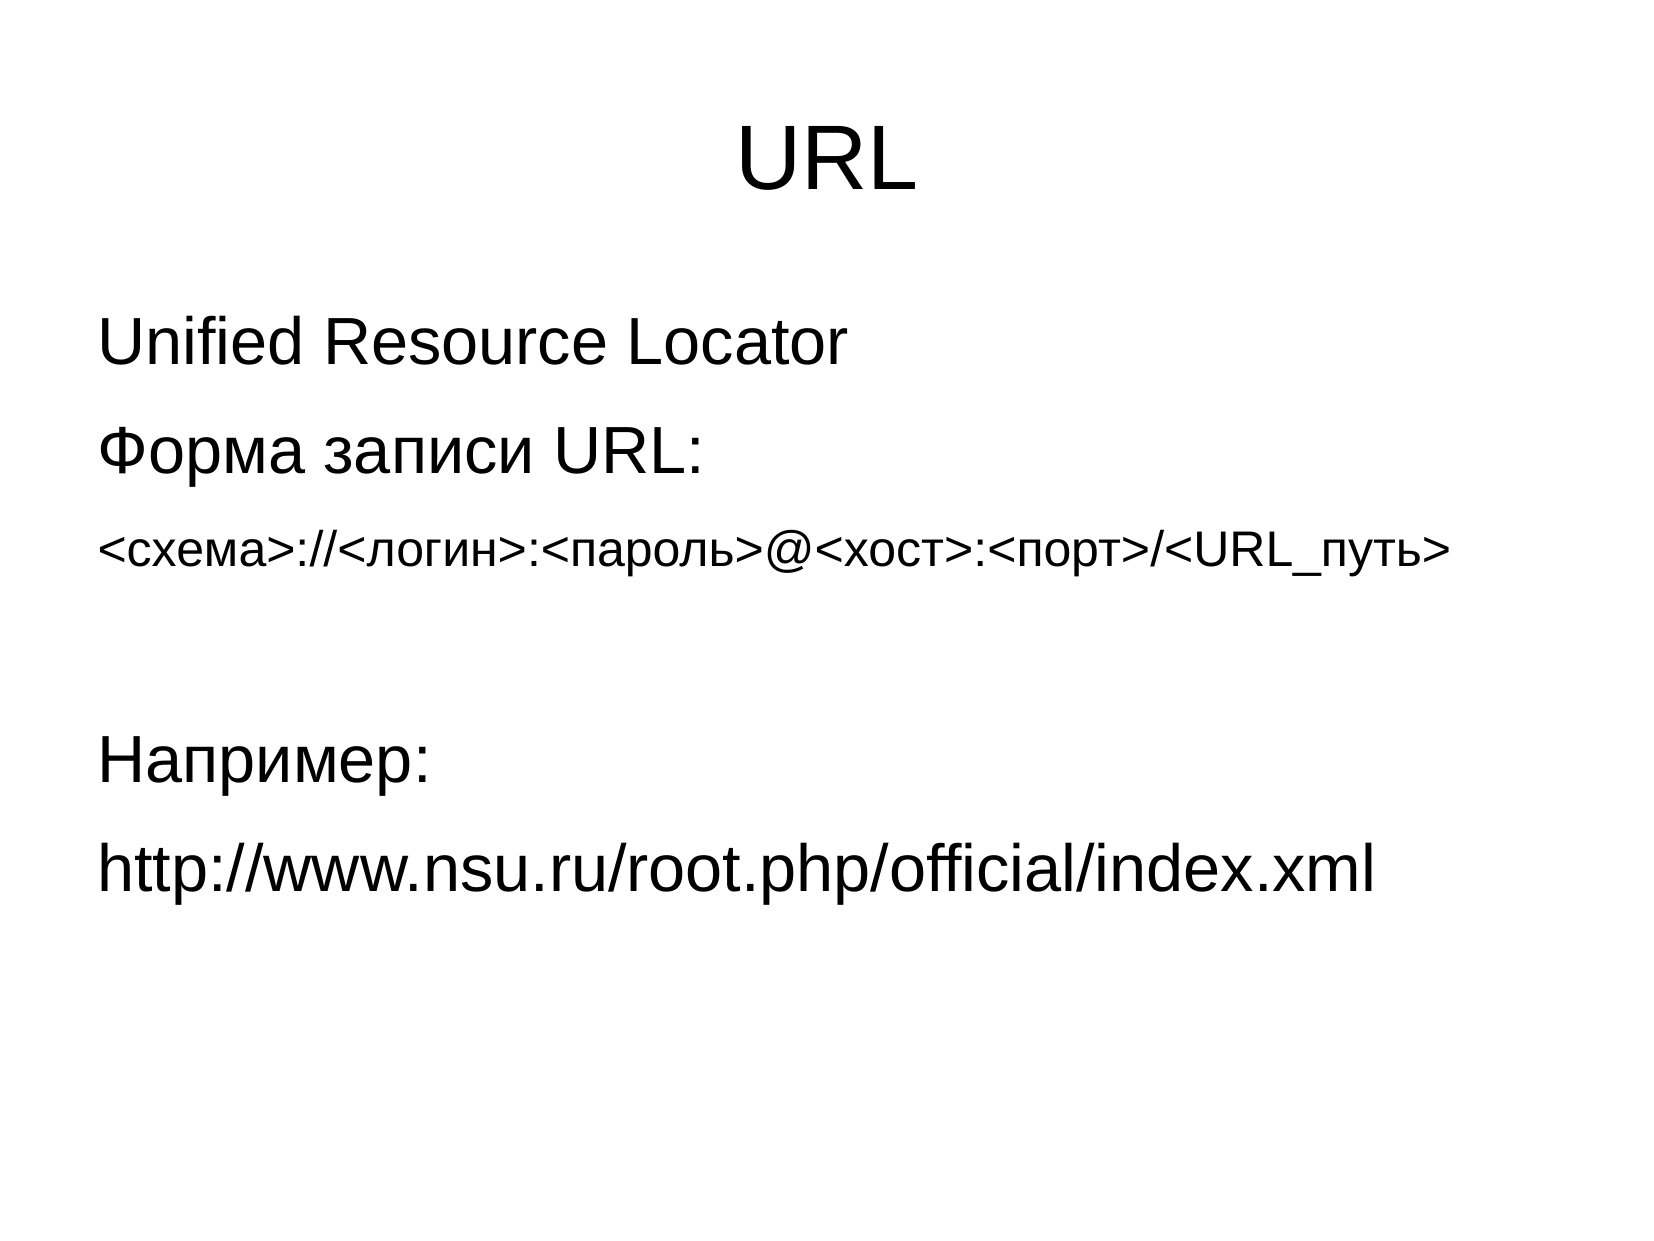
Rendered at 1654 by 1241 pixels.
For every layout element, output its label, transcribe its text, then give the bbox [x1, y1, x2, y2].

title URL [82, 49, 1571, 257]
list Unified Resource Locator Форма записи URL: <схема>://<логин>:<пароль>@<хост>:<порт>/<URL_путь> Например: http://www.nsu.ru/root.php/official/index.xml [82, 290, 1571, 1010]
